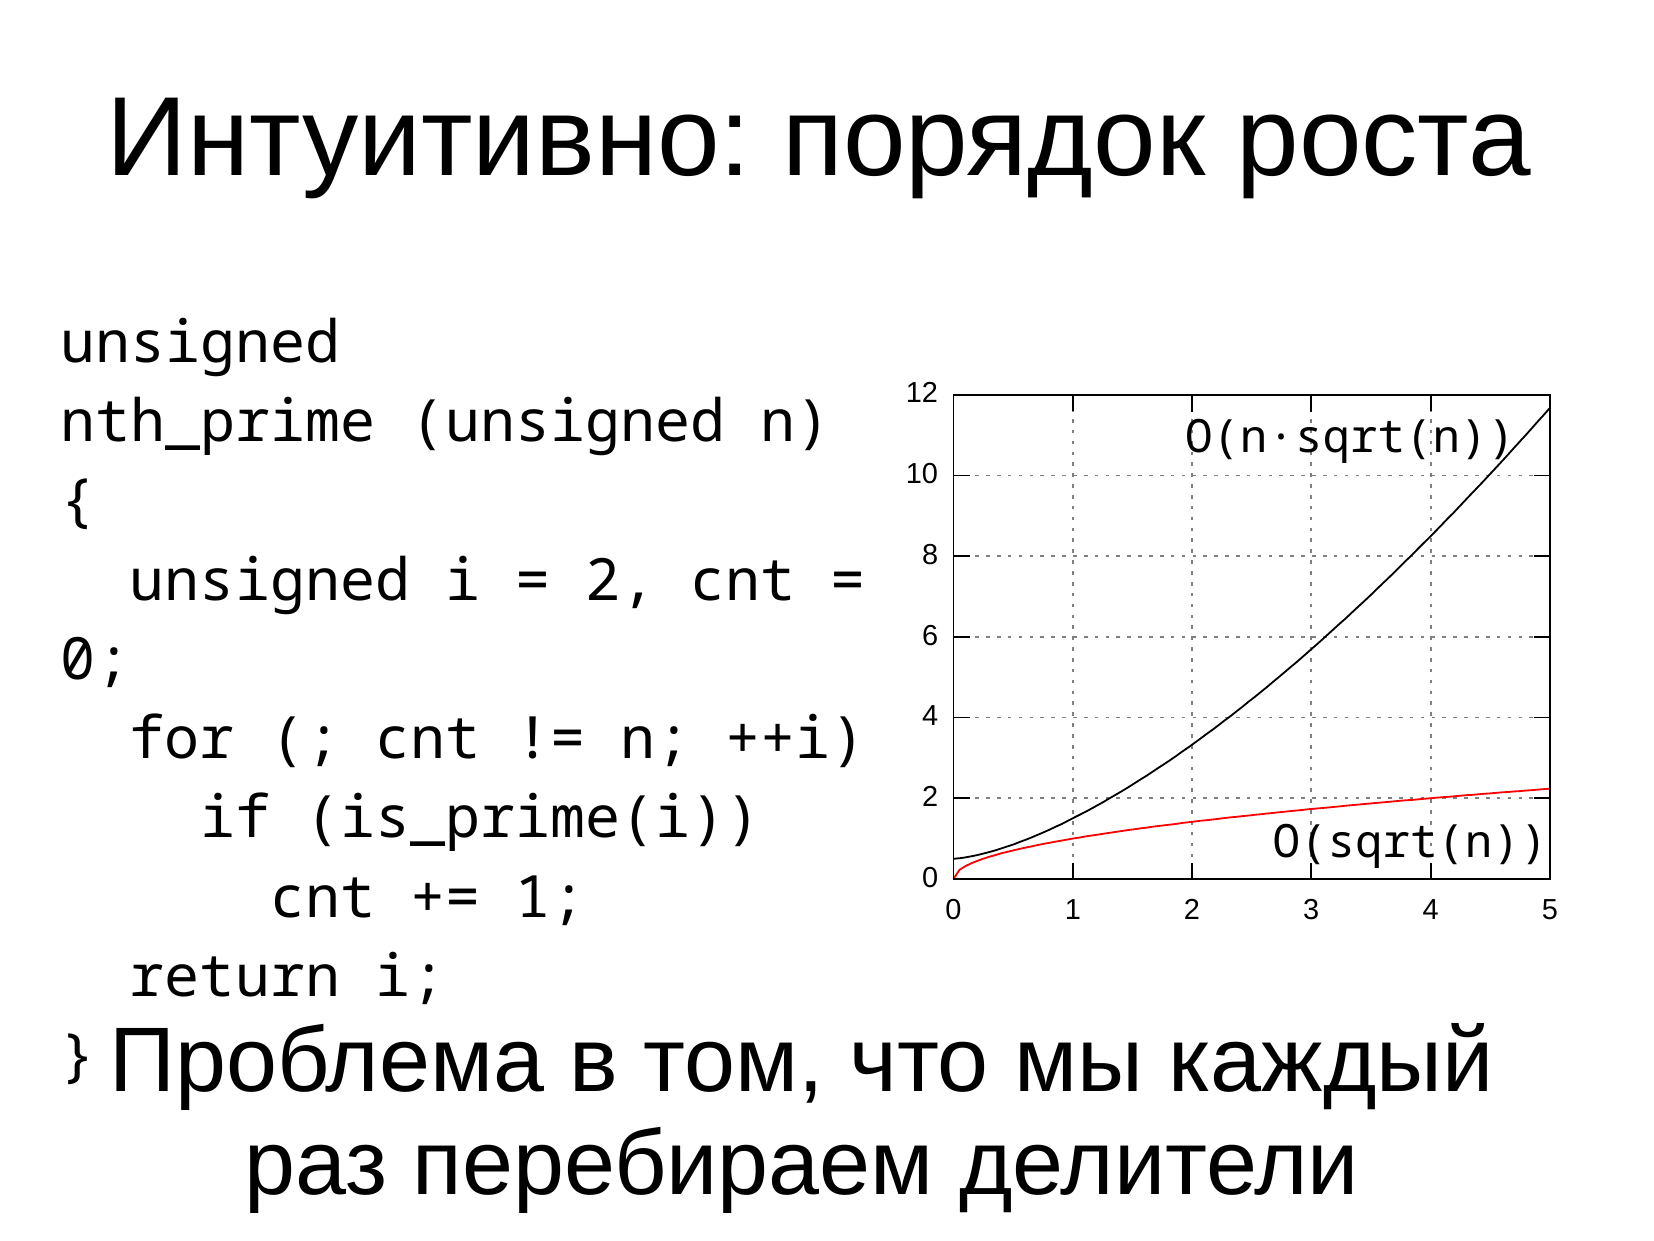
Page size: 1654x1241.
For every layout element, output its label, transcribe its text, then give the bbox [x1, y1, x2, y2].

title Интуитивно: порядок роста [75, 32, 1564, 241]
title Проблема в том, что мы каждый раз перебираем делители [30, 1007, 1576, 1216]
picture [871, 363, 1597, 946]
title O(sqrt(n)) [1260, 795, 1561, 886]
text_box unsigned nth_prime (unsigned n) { unsigned i = 2, cnt = 0; for (; cnt != n; ++i) if (is_prime(i)) cnt += 1; return i; } [60, 300, 871, 1001]
title O(n·sqrt(n)) [1155, 390, 1546, 481]
